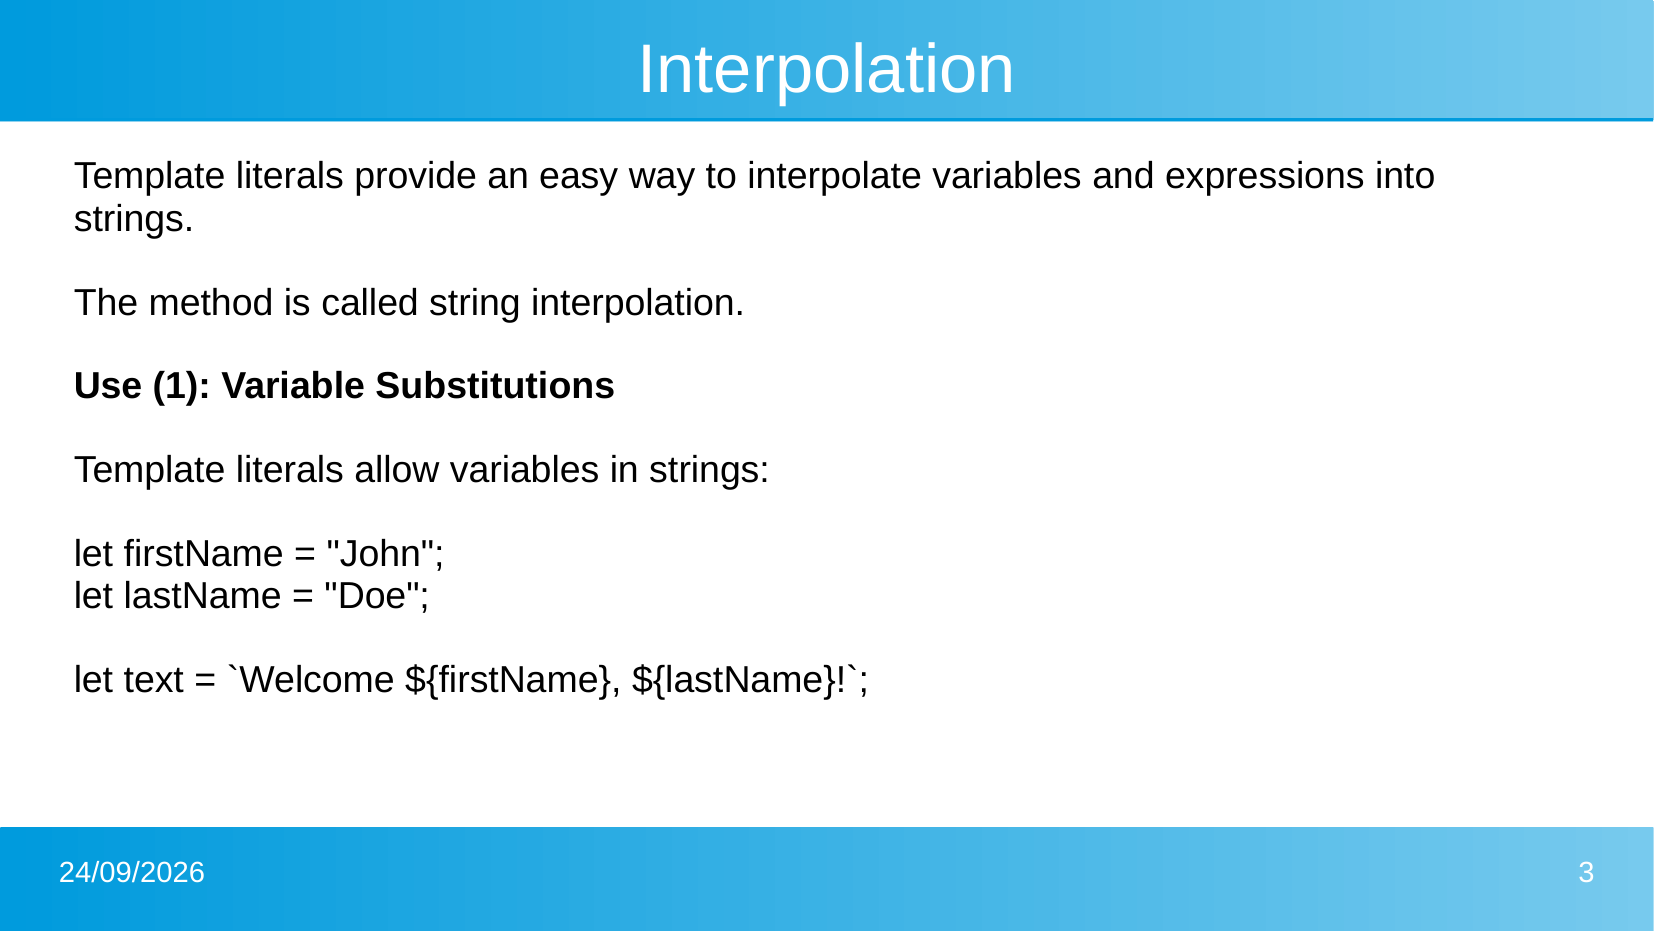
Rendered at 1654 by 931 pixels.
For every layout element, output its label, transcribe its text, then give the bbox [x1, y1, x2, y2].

title Interpolation [59, 29, 1595, 108]
text_box Template literals provide an easy way to interpolate variables and expressions into strings. The method is called string interpolation. Use (1): Variable Substitutions Template literals allow variables in strings: let firstName = "John"; let lastName = "Doe"; let text = `Welcome ${firstName}, ${lastName}!`; [59, 147, 1565, 709]
